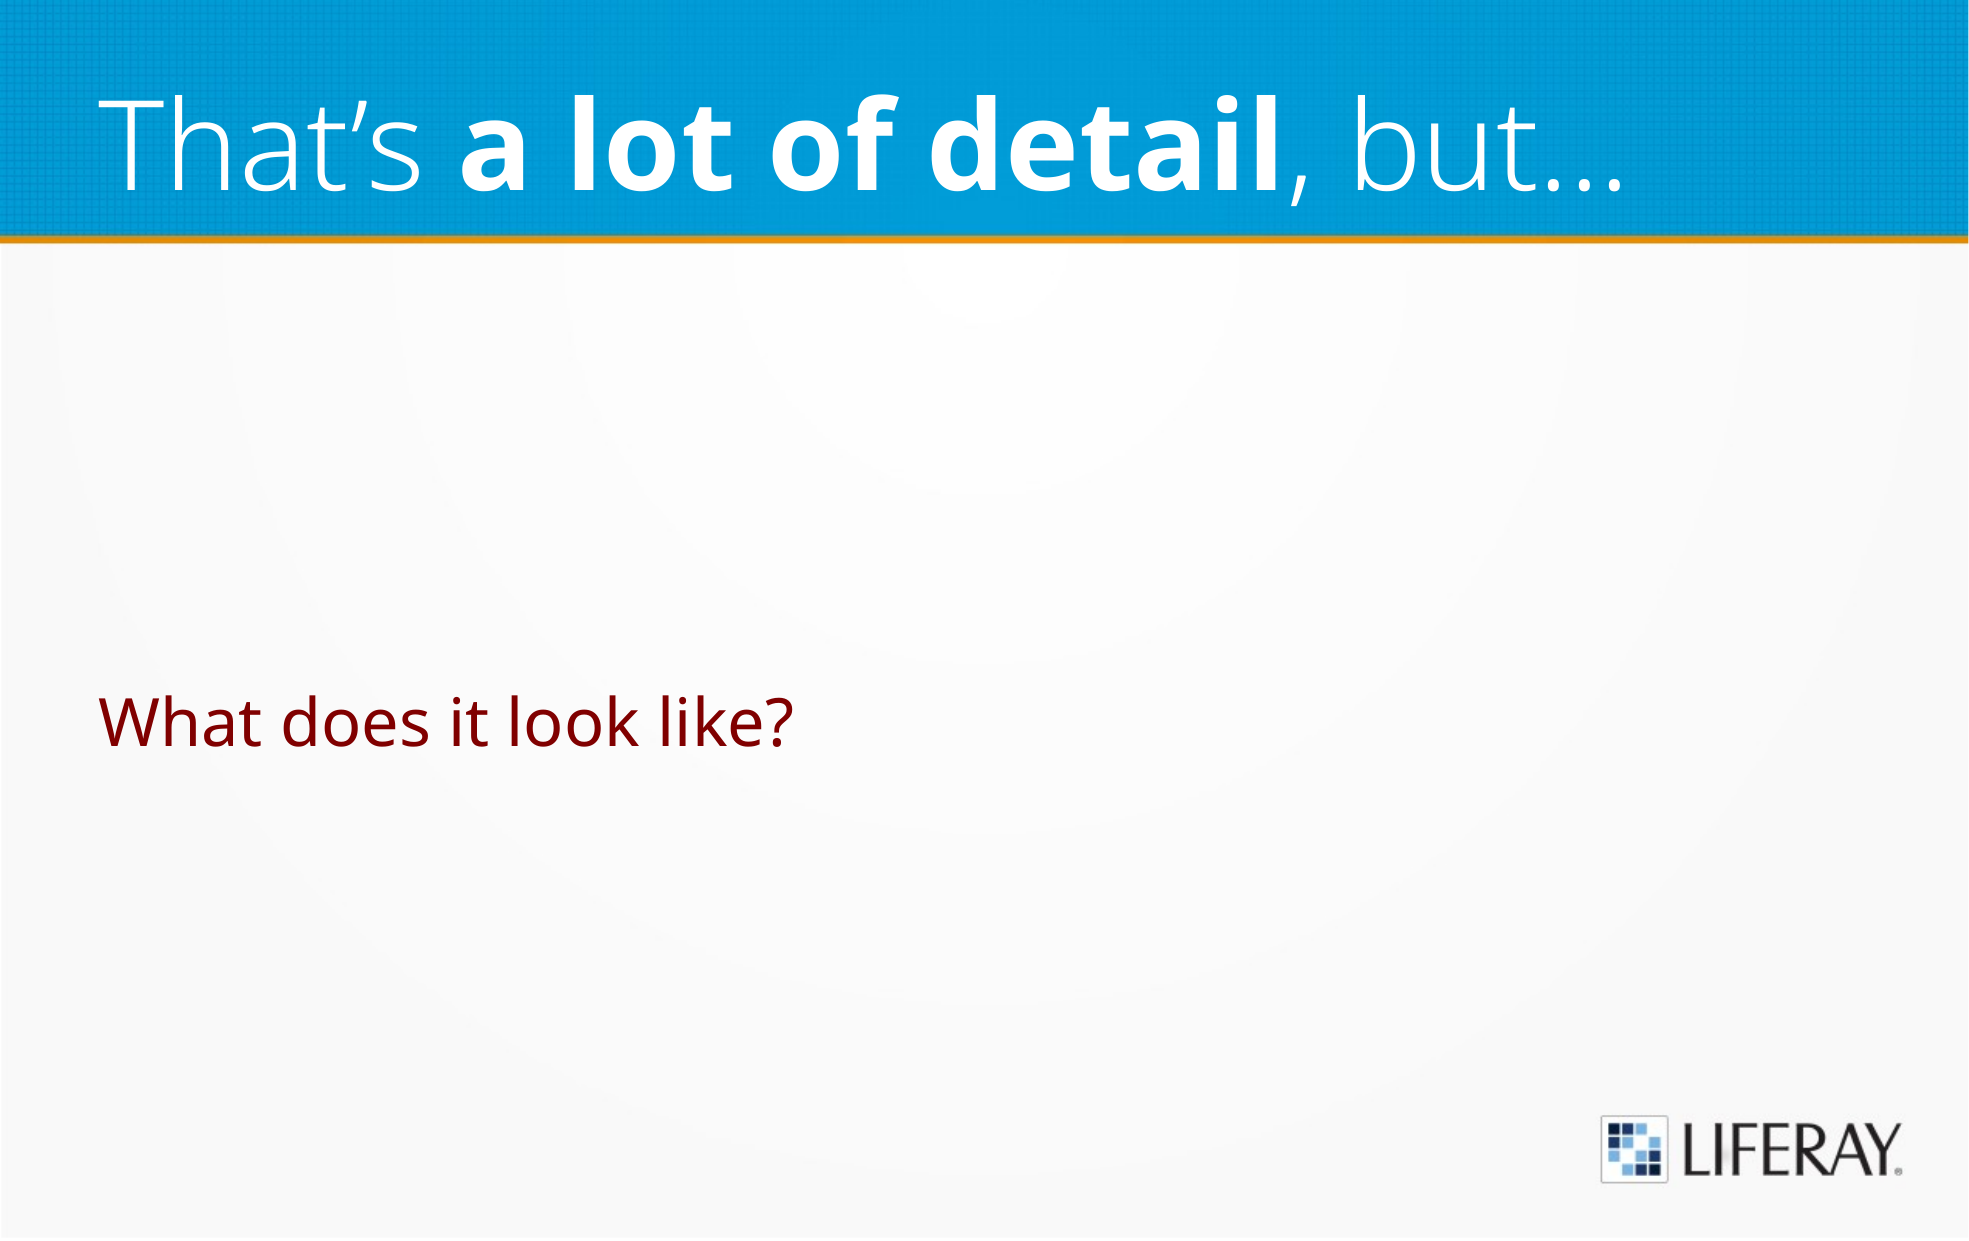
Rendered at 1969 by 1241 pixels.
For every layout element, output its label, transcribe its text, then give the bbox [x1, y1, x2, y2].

list What does it look like? [98, 315, 1861, 1081]
picture [0, 233, 1969, 1241]
title That’s a lot of detail, but... [98, 19, 1870, 227]
